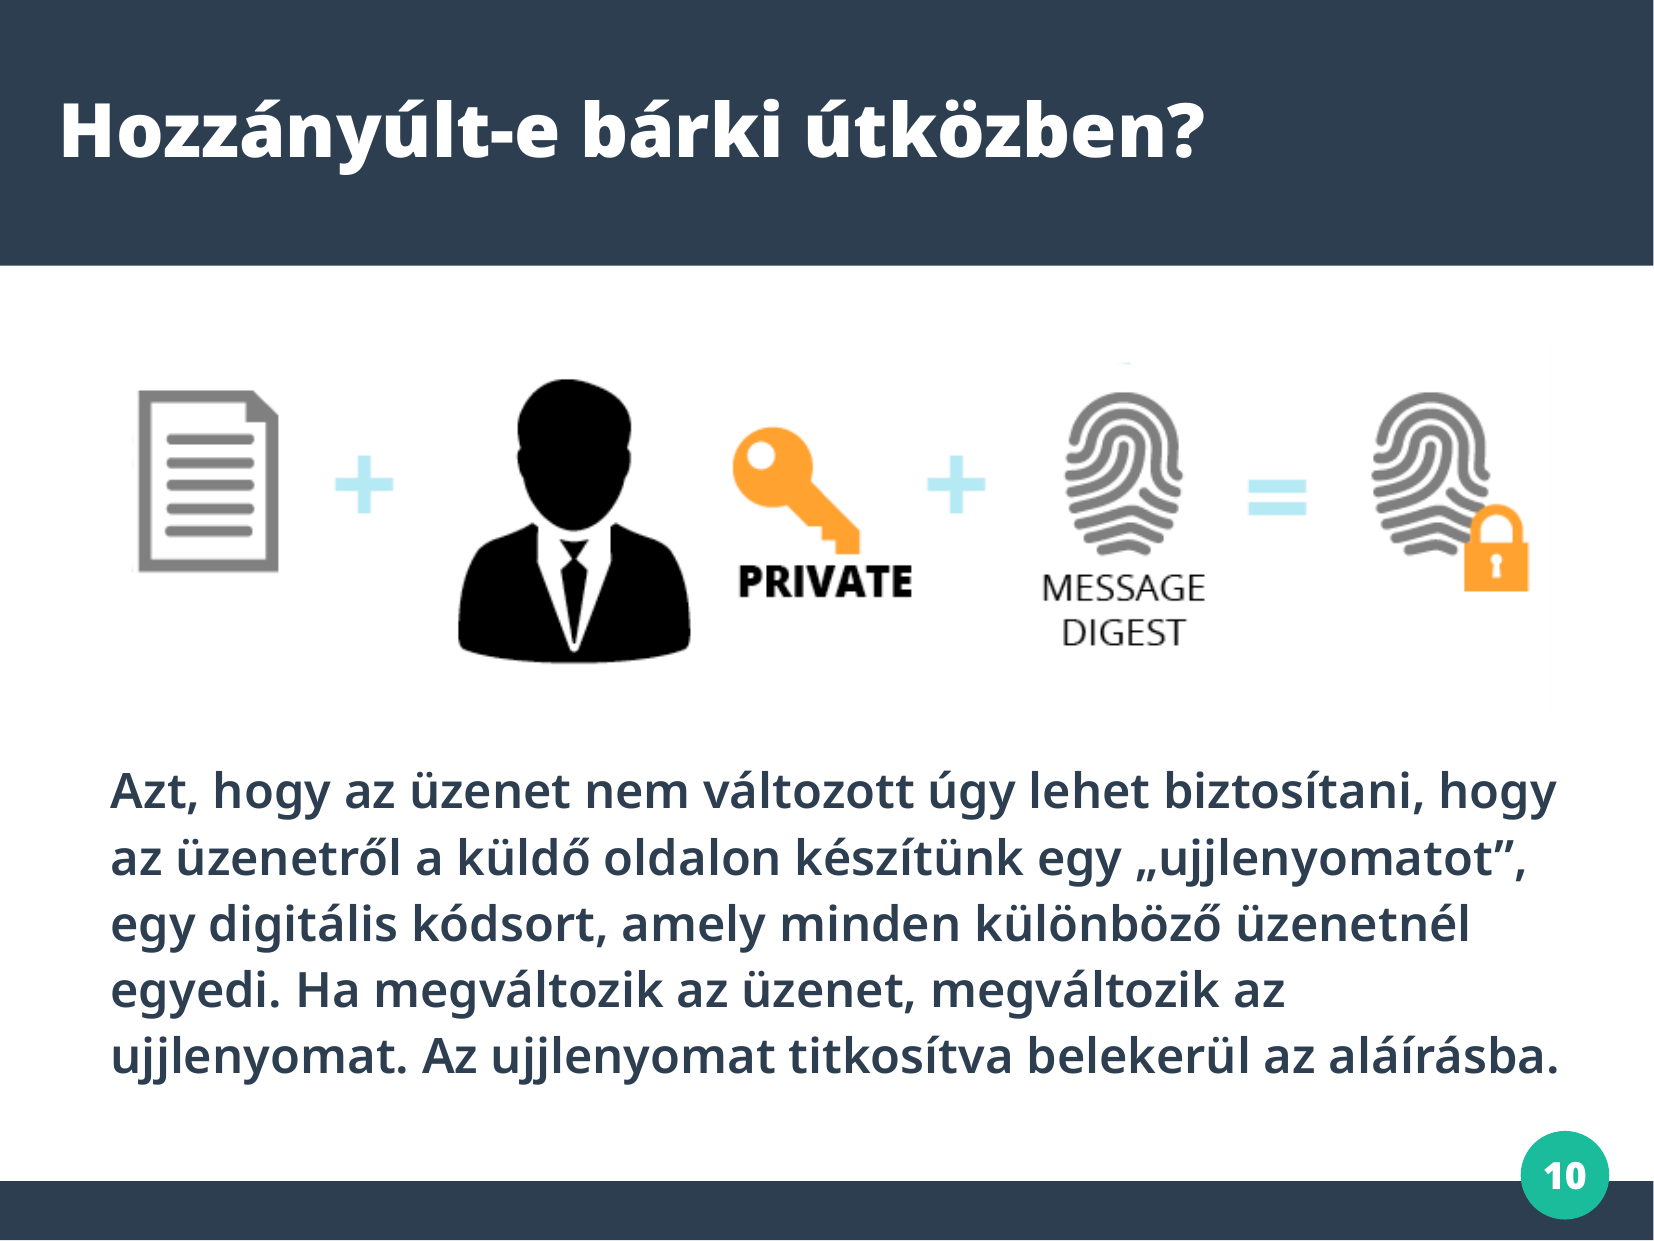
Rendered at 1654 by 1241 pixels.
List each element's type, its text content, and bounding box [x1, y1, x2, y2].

title Hozzányúlt-e bárki útközben? [59, 49, 1595, 207]
picture [95, 324, 1565, 709]
list Azt, hogy az üzenet nem változott úgy lehet biztosítani, hogy az üzenetről a küldő oldalon készítünk egy „ujjlenyomatot”, egy digitális kódsort, amely minden különböző üzenetnél egyedi. Ha megváltozik az üzenet, megváltozik az ujjlenyomat. Az ujjlenyomat titkosítva belekerül az aláírásba. [59, 756, 1595, 1151]
